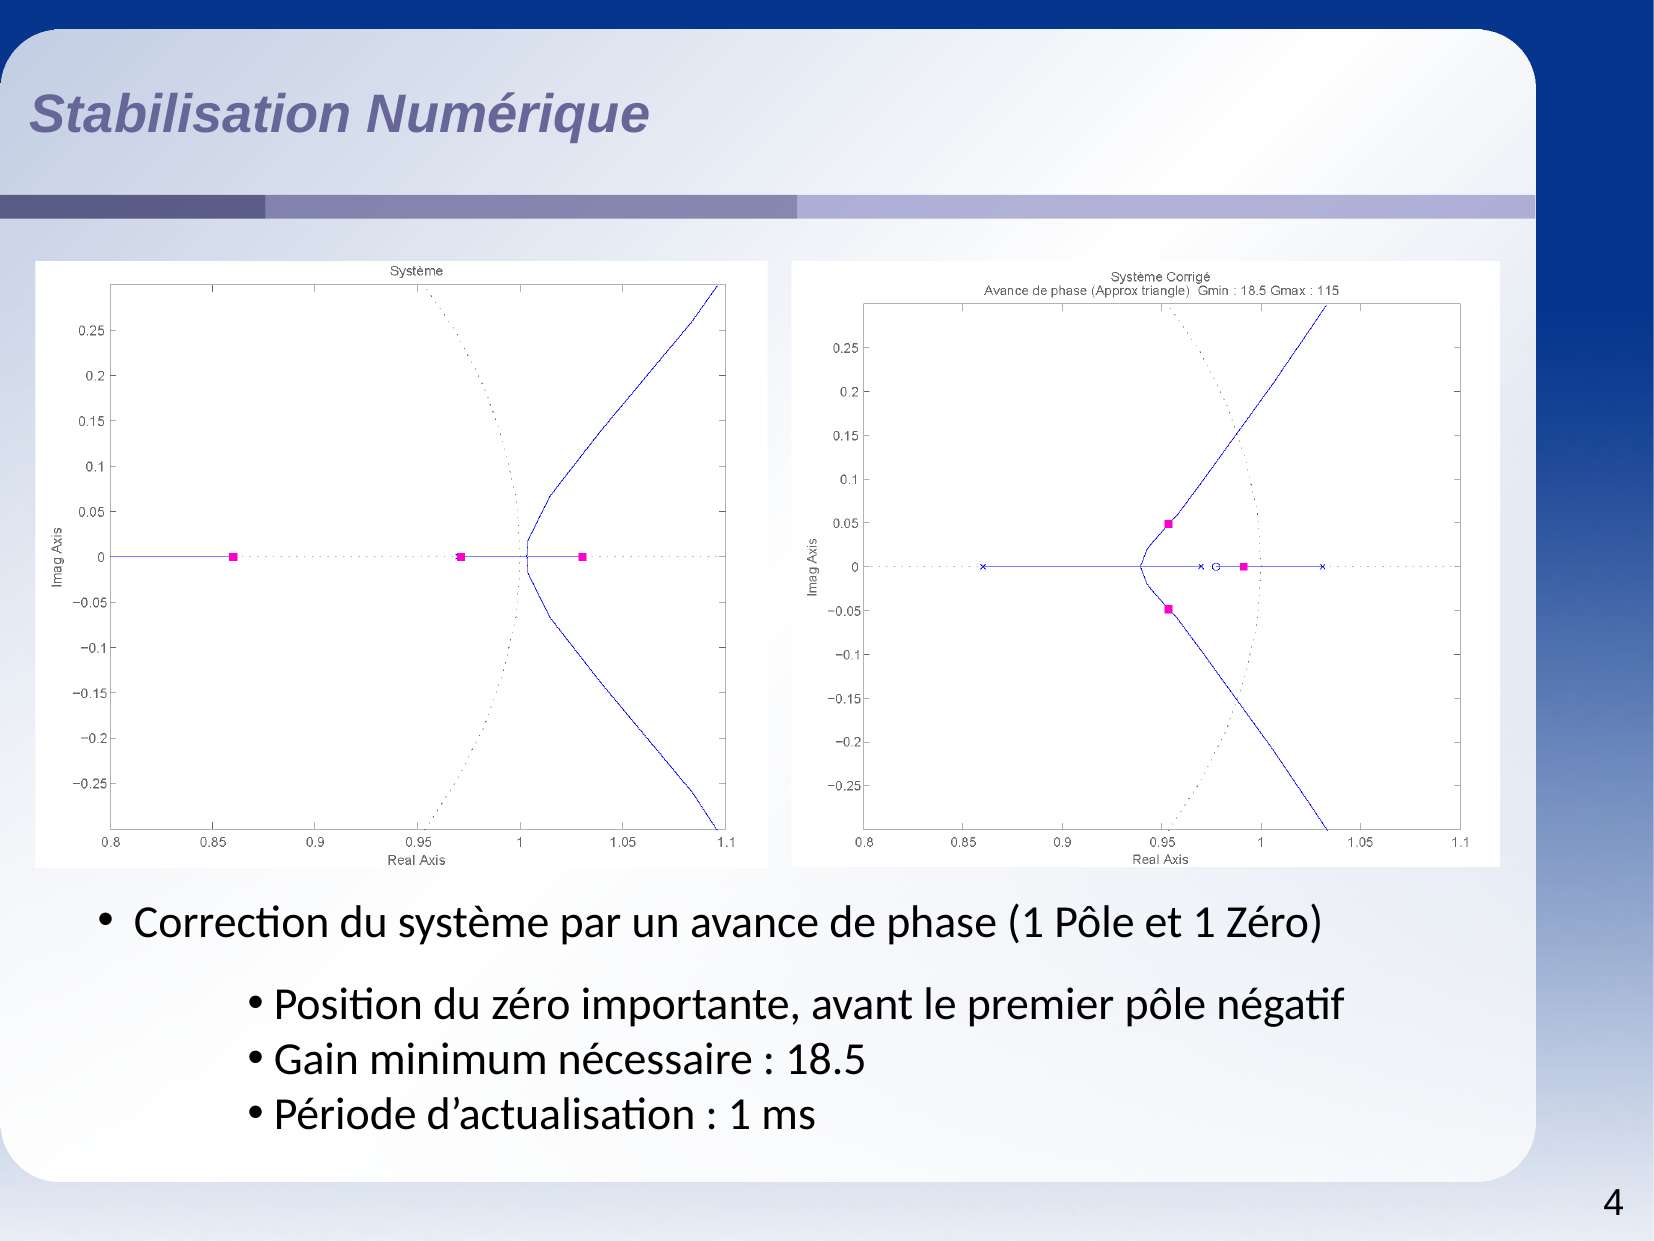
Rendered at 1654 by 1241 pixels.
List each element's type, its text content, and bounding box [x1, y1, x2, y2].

title Stabilisation Numérique [29, 49, 1506, 178]
text_box Correction du système par un avance de phase (1 Pôle et 1 Zéro) Position du zéro importante, avant le premier pôle négatif Gain minimum nécessaire : 18.5 Période d’actualisation : 1 ms [82, 856, 1442, 1147]
picture [35, 261, 768, 868]
picture [0, 0, 1654, 1241]
picture [791, 261, 1501, 867]
